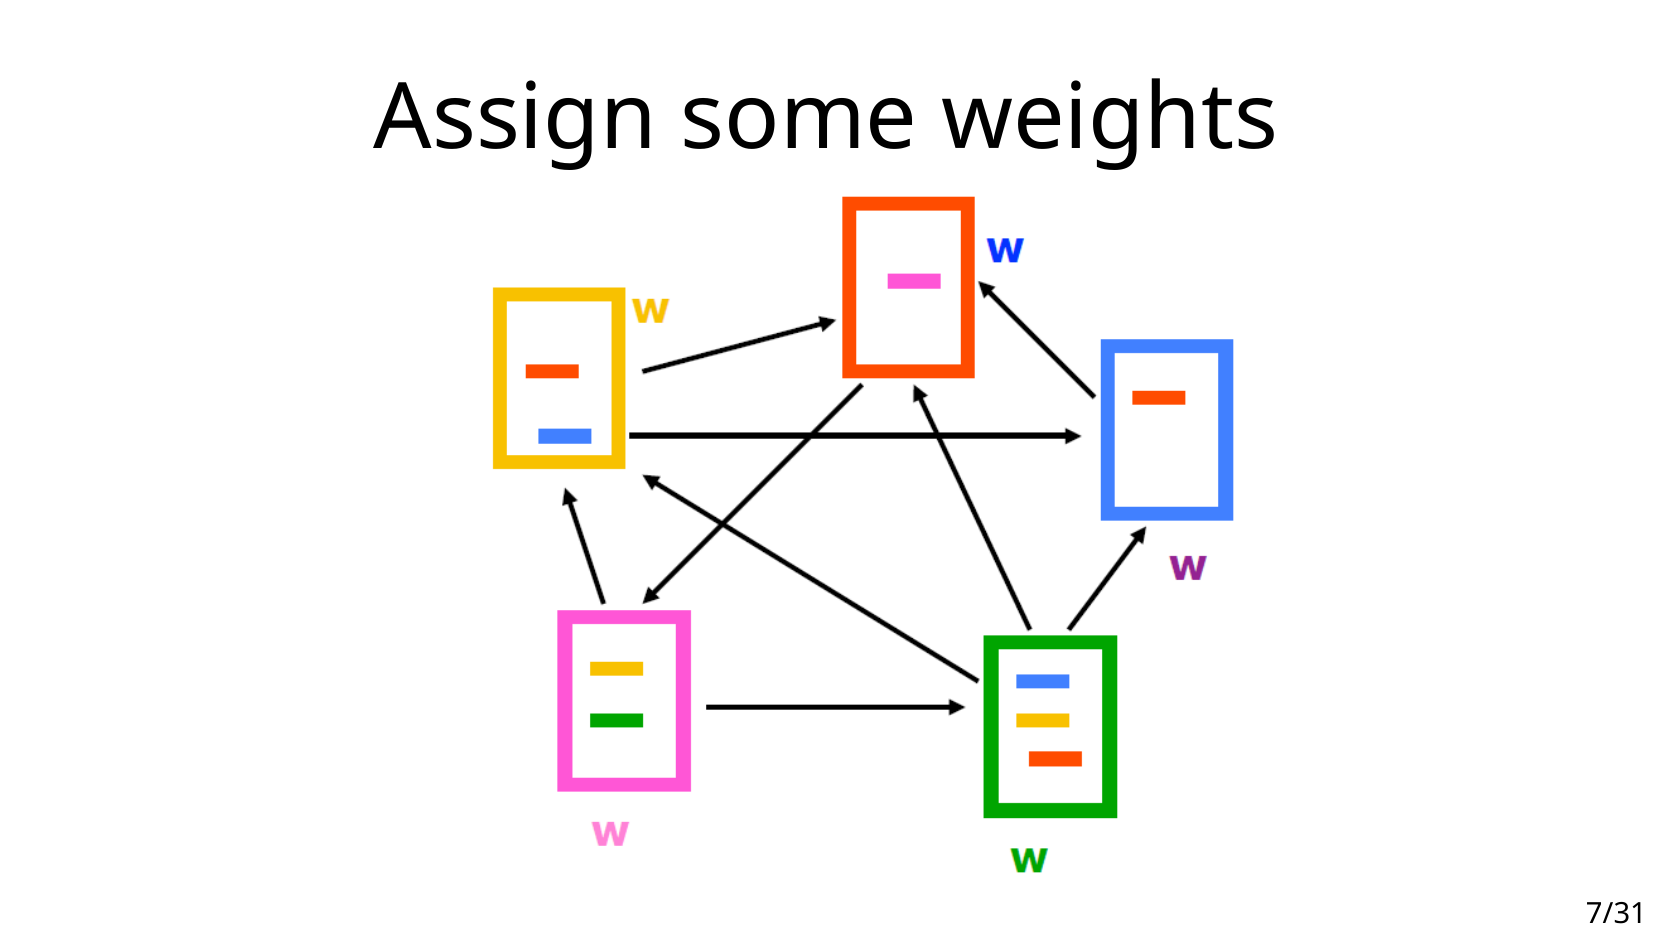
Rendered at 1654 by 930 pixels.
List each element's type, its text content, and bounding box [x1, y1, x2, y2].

title Assign some weights [82, 1, 1571, 225]
picture [478, 225, 1246, 909]
